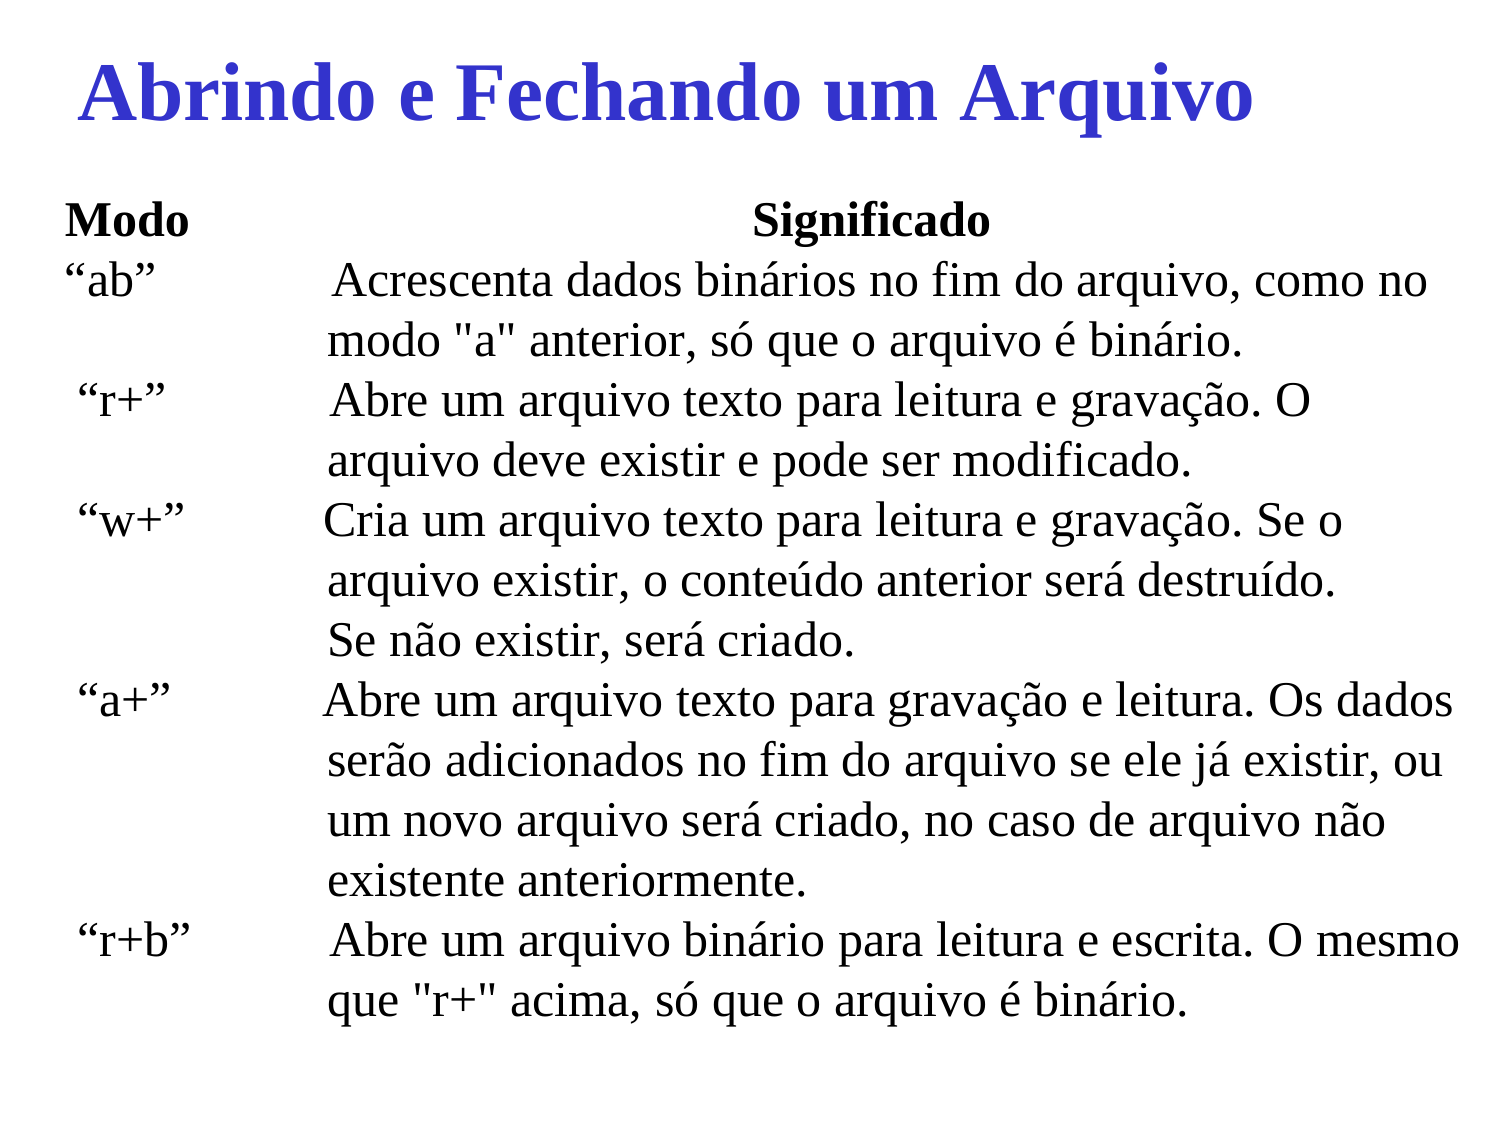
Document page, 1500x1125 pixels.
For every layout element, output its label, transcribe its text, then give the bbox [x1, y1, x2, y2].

text_box Modo Significado “ab” Acrescenta dados binários no fim do arquivo, como no modo "a" anterior, só que o arquivo é binário. “r+” Abre um arquivo texto para leitura e gravação. O arquivo deve existir e pode ser modificado. “w+” Cria um arquivo texto para leitura e gravação. Se o arquivo existir, o conteúdo anterior será destruído. Se não existir, será criado. “a+” Abre um arquivo texto para gravação e leitura. Os dados serão adicionados no fim do arquivo se ele já existir, ou um novo arquivo será criado, no caso de arquivo não existente anteriormente. “r+b” Abre um arquivo binário para leitura e escrita. O mesmo que "r+" acima, só que o arquivo é binário. [49, 178, 1490, 1035]
text_box Abrindo e Fechando um Arquivo [62, 29, 1272, 146]
